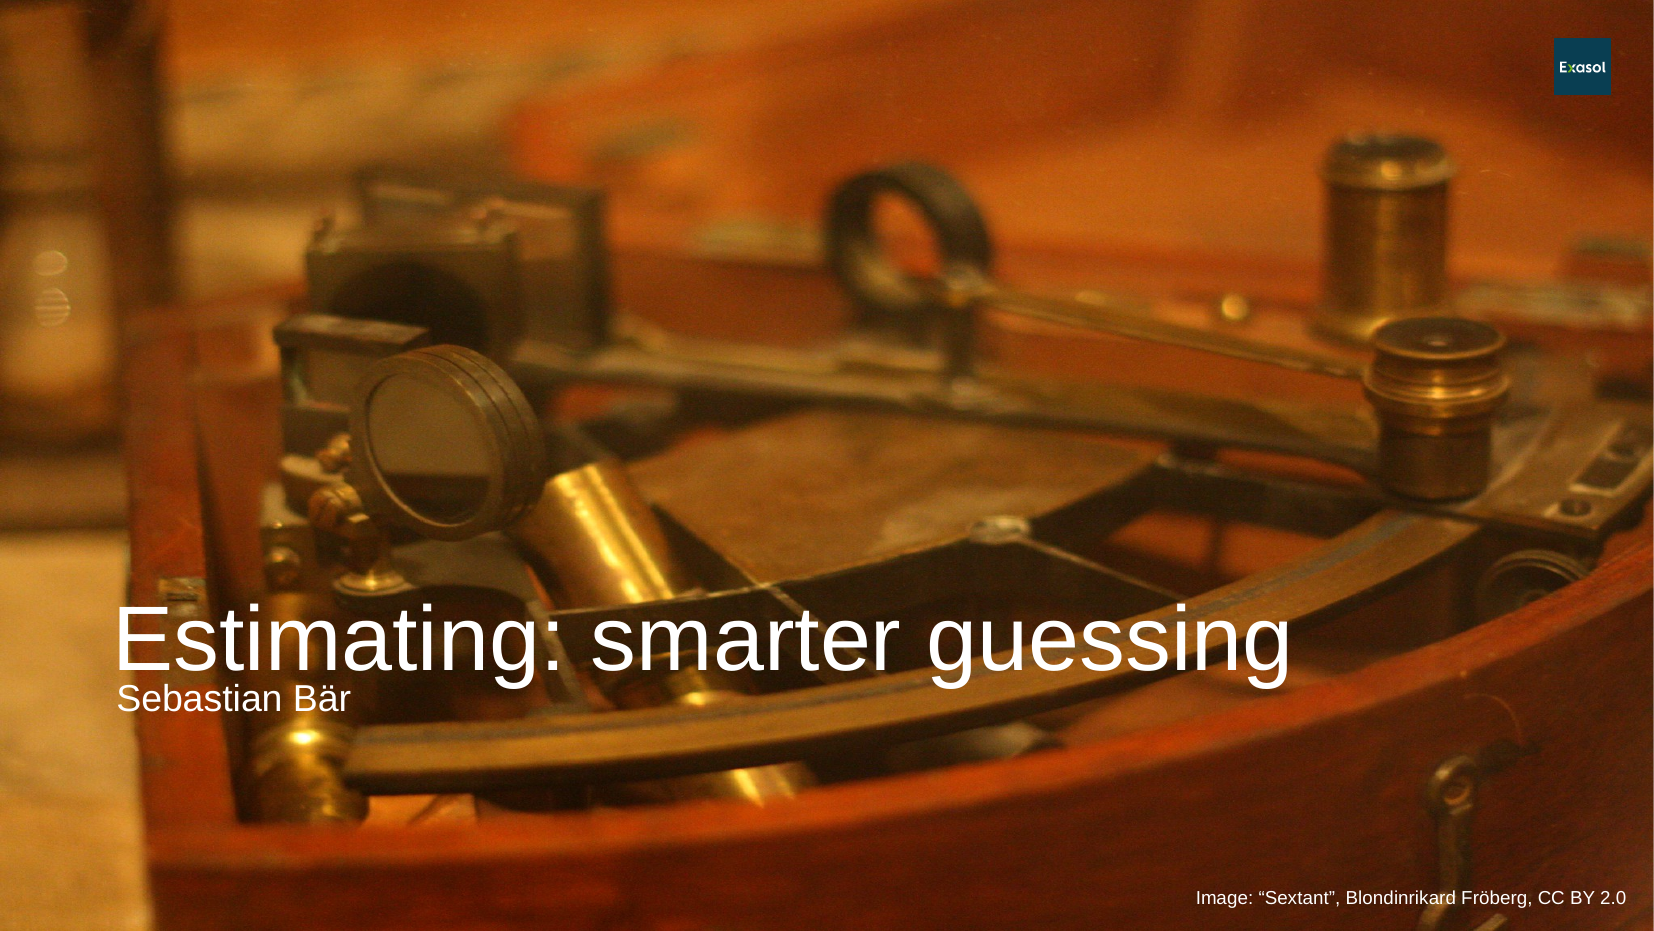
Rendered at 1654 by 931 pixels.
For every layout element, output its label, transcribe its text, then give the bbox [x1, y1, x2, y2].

picture [0, 0, 1654, 931]
text_box Image: “Sextant”, Blondinrikard Fröberg, CC BY 2.0 [1181, 879, 1641, 916]
text_box Sebastian Bär [101, 669, 367, 727]
title Estimating: smarter guessing [75, 484, 1333, 793]
